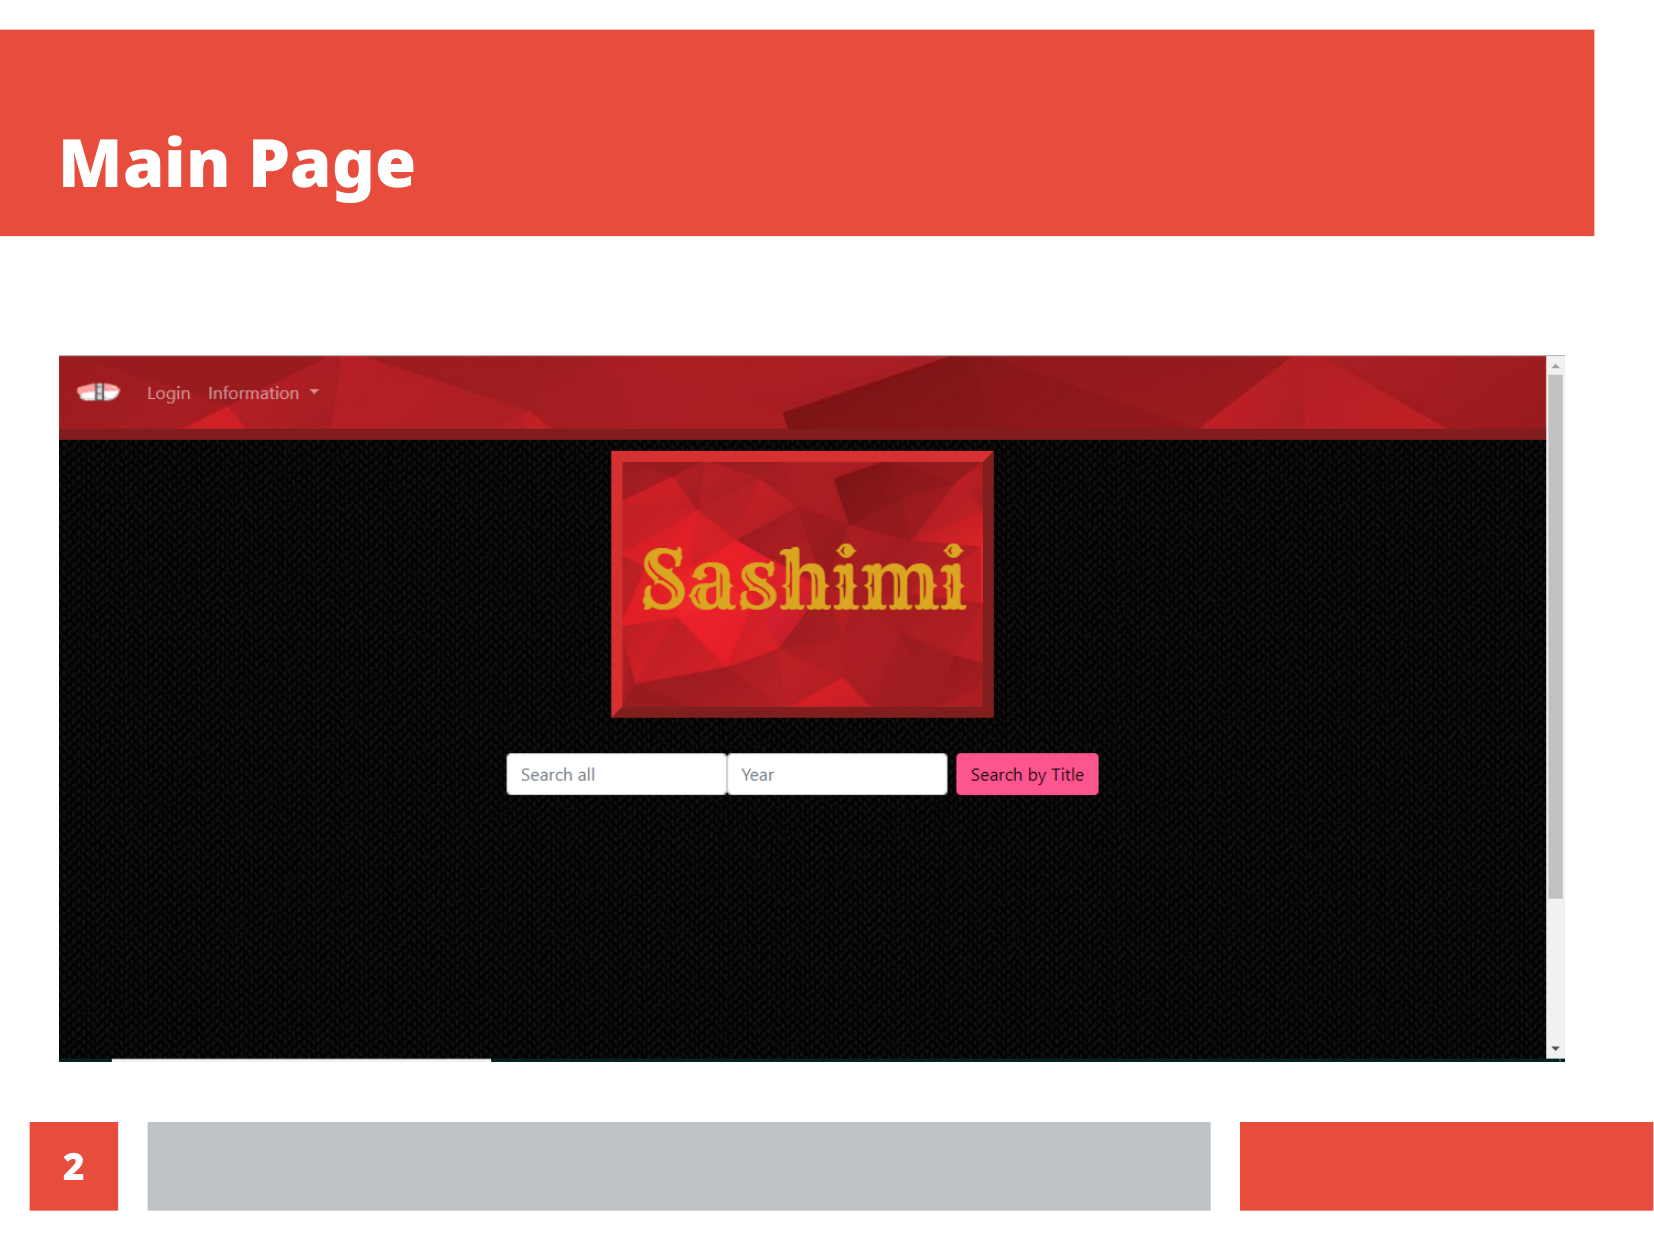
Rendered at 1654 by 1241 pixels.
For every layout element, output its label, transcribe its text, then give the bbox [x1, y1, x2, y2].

picture [59, 355, 1565, 1062]
title Main Page [59, 59, 1595, 207]
